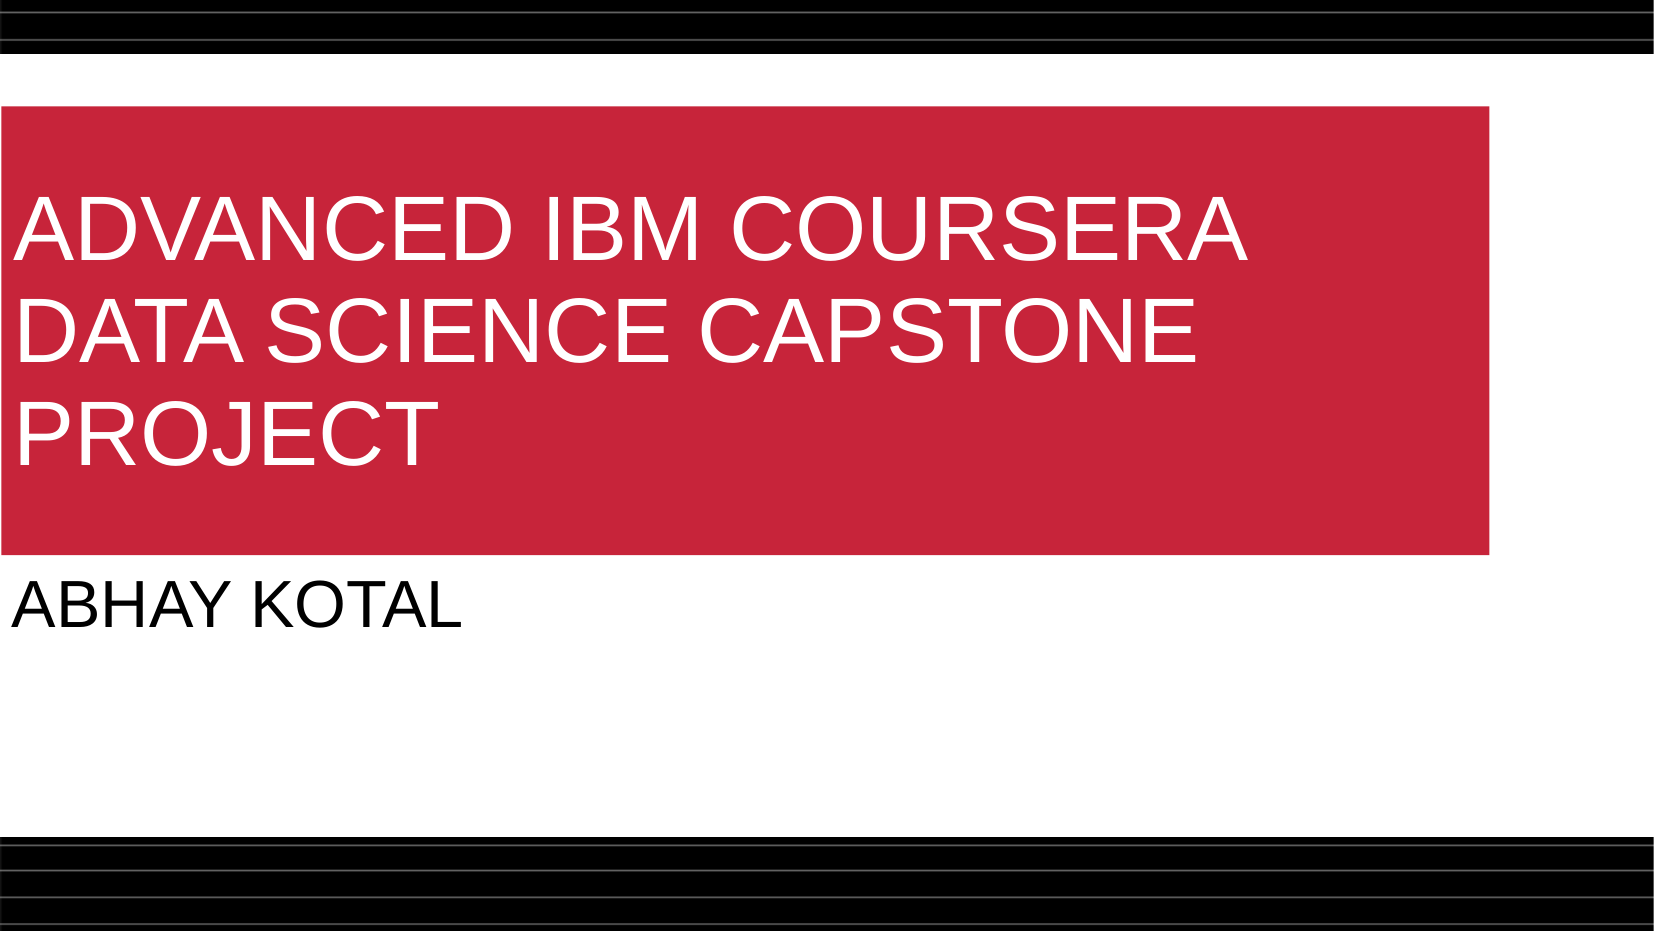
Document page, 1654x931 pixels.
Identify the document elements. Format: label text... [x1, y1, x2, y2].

subtitle ABHAY KOTAL [11, 566, 874, 780]
picture [0, 0, 1654, 54]
picture [0, 837, 1654, 931]
title ADVANCED IBM COURSERA DATA SCIENCE CAPSTONE PROJECT [1, 106, 1490, 556]
